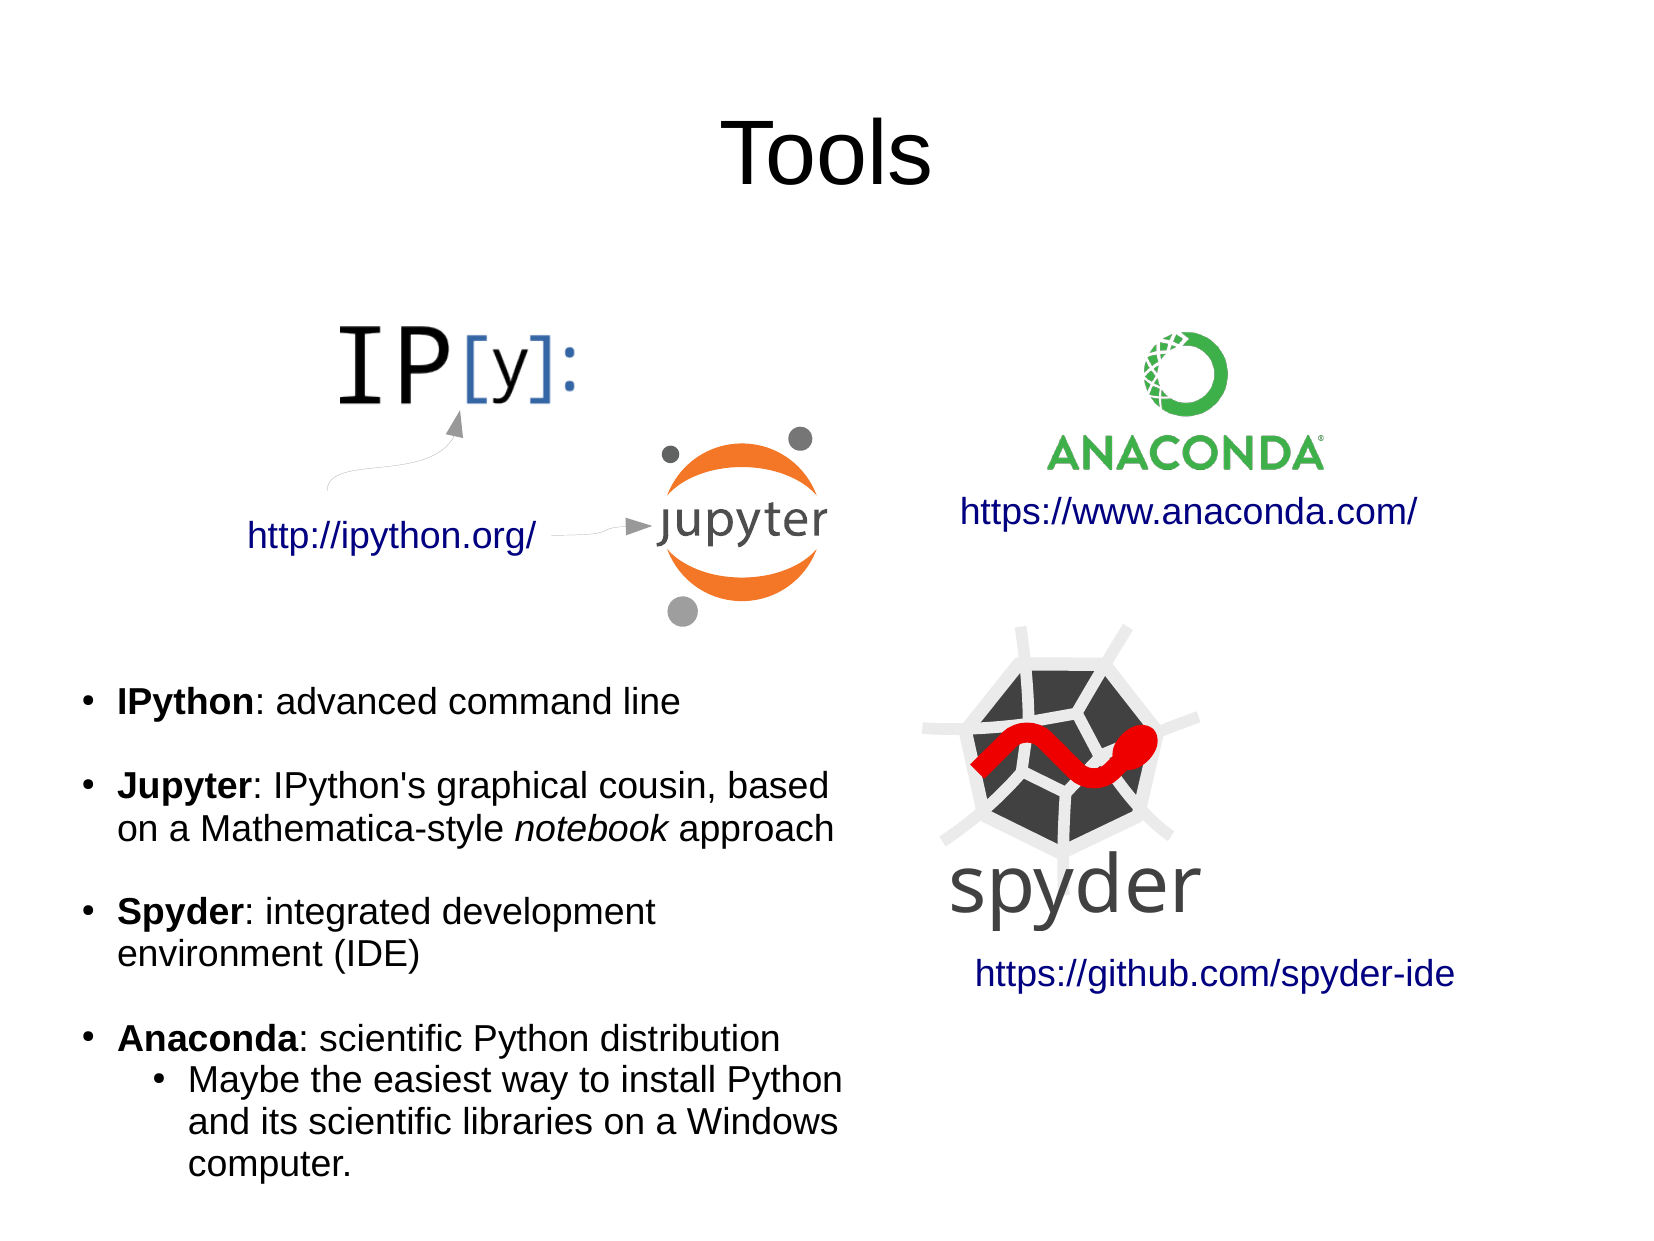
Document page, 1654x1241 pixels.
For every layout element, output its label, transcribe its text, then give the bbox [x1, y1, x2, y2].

text_box IPython: advanced command line Jupyter: IPython's graphical cousin, based on a Mathematica-style notebook approach Spyder: integrated development environment (IDE) Anaconda: scientific Python distribution Maybe the easiest way to install Python and its scientific libraries on a Windows computer. [66, 673, 886, 1193]
picture [1044, 329, 1329, 472]
text_box http://ipython.org/ [232, 506, 552, 564]
text_box https://github.com/spyder-ide [960, 945, 1486, 1006]
picture [905, 620, 1216, 931]
picture [340, 326, 581, 411]
title Tools [82, 49, 1571, 257]
picture [652, 421, 833, 631]
text_box https://www.anaconda.com/ [945, 483, 1539, 541]
